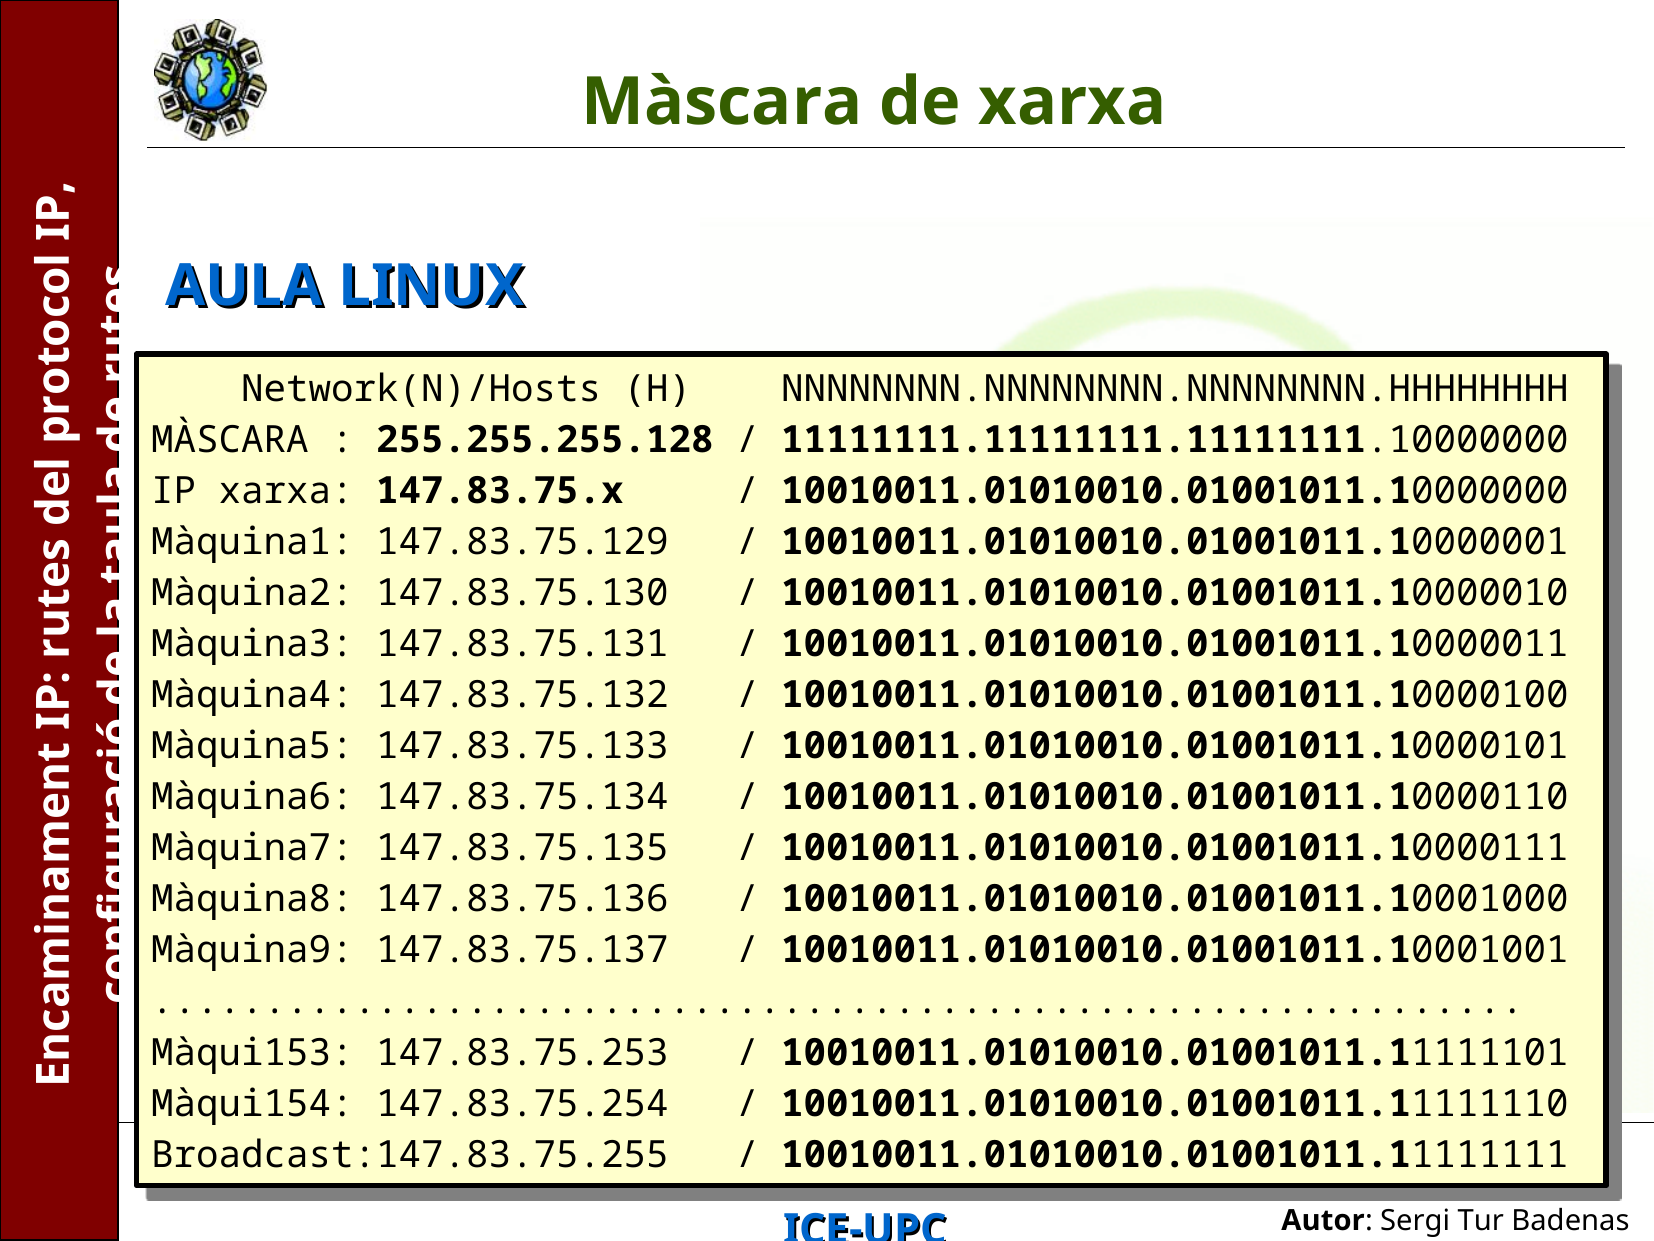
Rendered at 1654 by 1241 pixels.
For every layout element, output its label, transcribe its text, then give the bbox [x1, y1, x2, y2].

text_box Network(N)/Hosts (H) NNNNNNNN.NNNNNNNN.NNNNNNNN.HHHHHHHH MÀSCARA : 255.255.255.128 / 11111111.11111111.11111111.10000000 IP xarxa: 147.83.75.x / 10010011.01010010.01001011.10000000 Màquina1: 147.83.75.129 / 10010011.01010010.01001011.10000001 Màquina2: 147.83.75.130 / 10010011.01010010.01001011.10000010 Màquina3: 147.83.75.131 / 10010011.01010010.01001011.10000011 Màquina4: 147.83.75.132 / 10010011.01010010.01001011.10000100 Màquina5: 147.83.75.133 / 10010011.01010010.01001011.10000101 Màquina6: 147.83.75.134 / 10010011.01010010.01001011.10000110 Màquina7: 147.83.75.135 / 10010011.01010010.01001011.10000111 Màquina8: 147.83.75.136 / 10010011.01010010.01001011.10001000 Màquina9: 147.83.75.137 / 10010011.01010010.01001011.10001001 ............................................................. Màqui153: 147.83.75.253 / 10010011.01010010.01001011.11111101 Màqui154: 147.83.75.254 / 10010011.01010010.01001011.11111110 Broadcast:147.83.75.255 / 10010011.01010010.01001011.11111111 [136, 354, 1607, 1007]
picture [700, 217, 1654, 1113]
title Màscara de xarxa [129, 49, 1619, 148]
list AULA LINUX [147, 242, 1636, 1078]
picture [154, 19, 268, 49]
